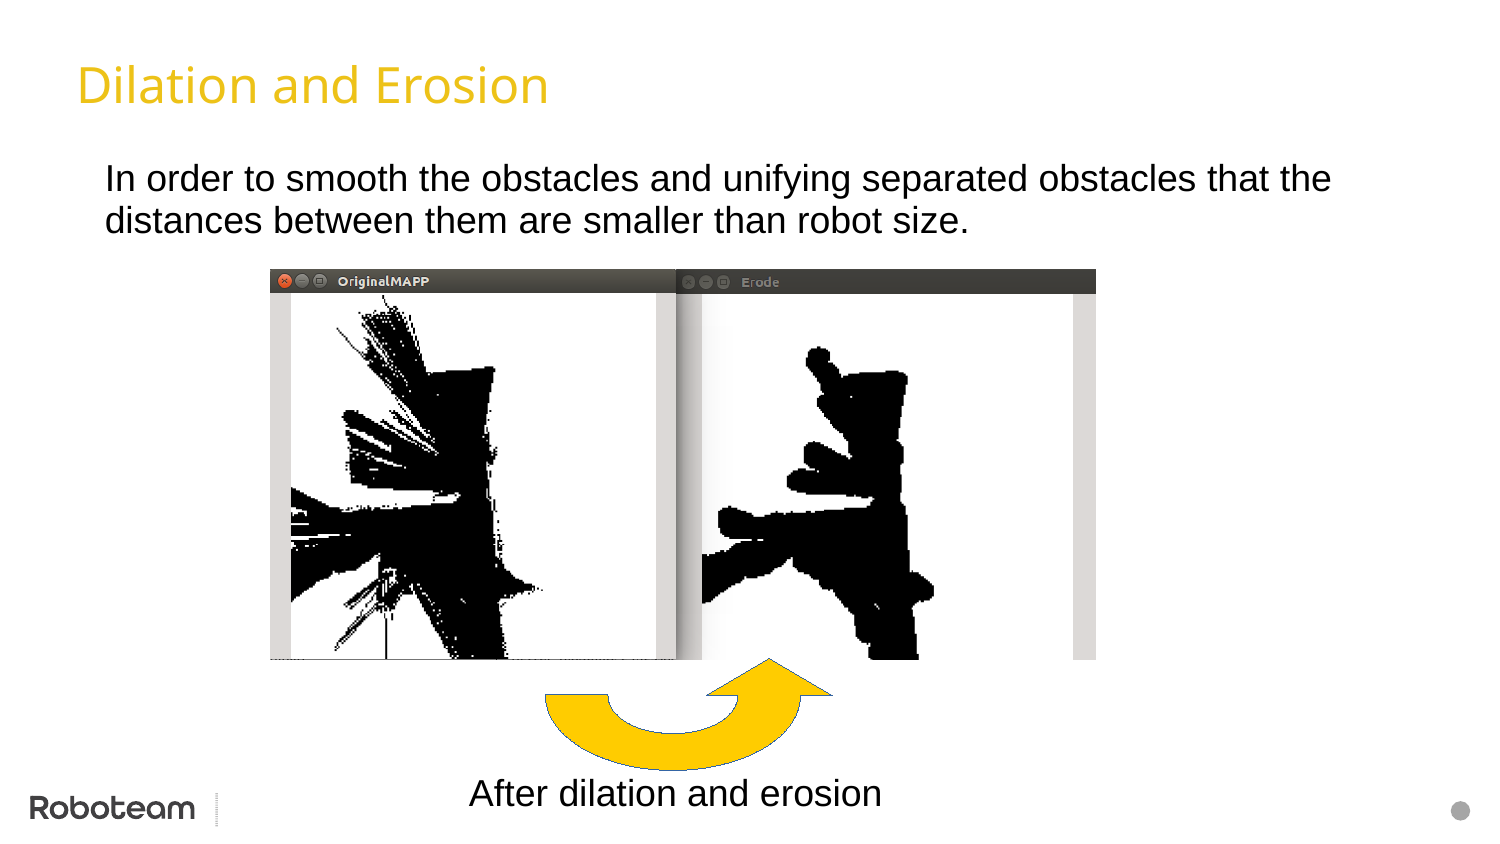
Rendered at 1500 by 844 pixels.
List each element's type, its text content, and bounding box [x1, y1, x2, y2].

text_box After dilation and erosion [454, 765, 950, 826]
title Dilation and Erosion [61, 45, 1412, 127]
text_box [545, 658, 833, 765]
text_box In order to smooth the obstacles and unifying separated obstacles that the distances between them are smaller than robot size. [90, 150, 1381, 705]
picture [270, 269, 1096, 661]
